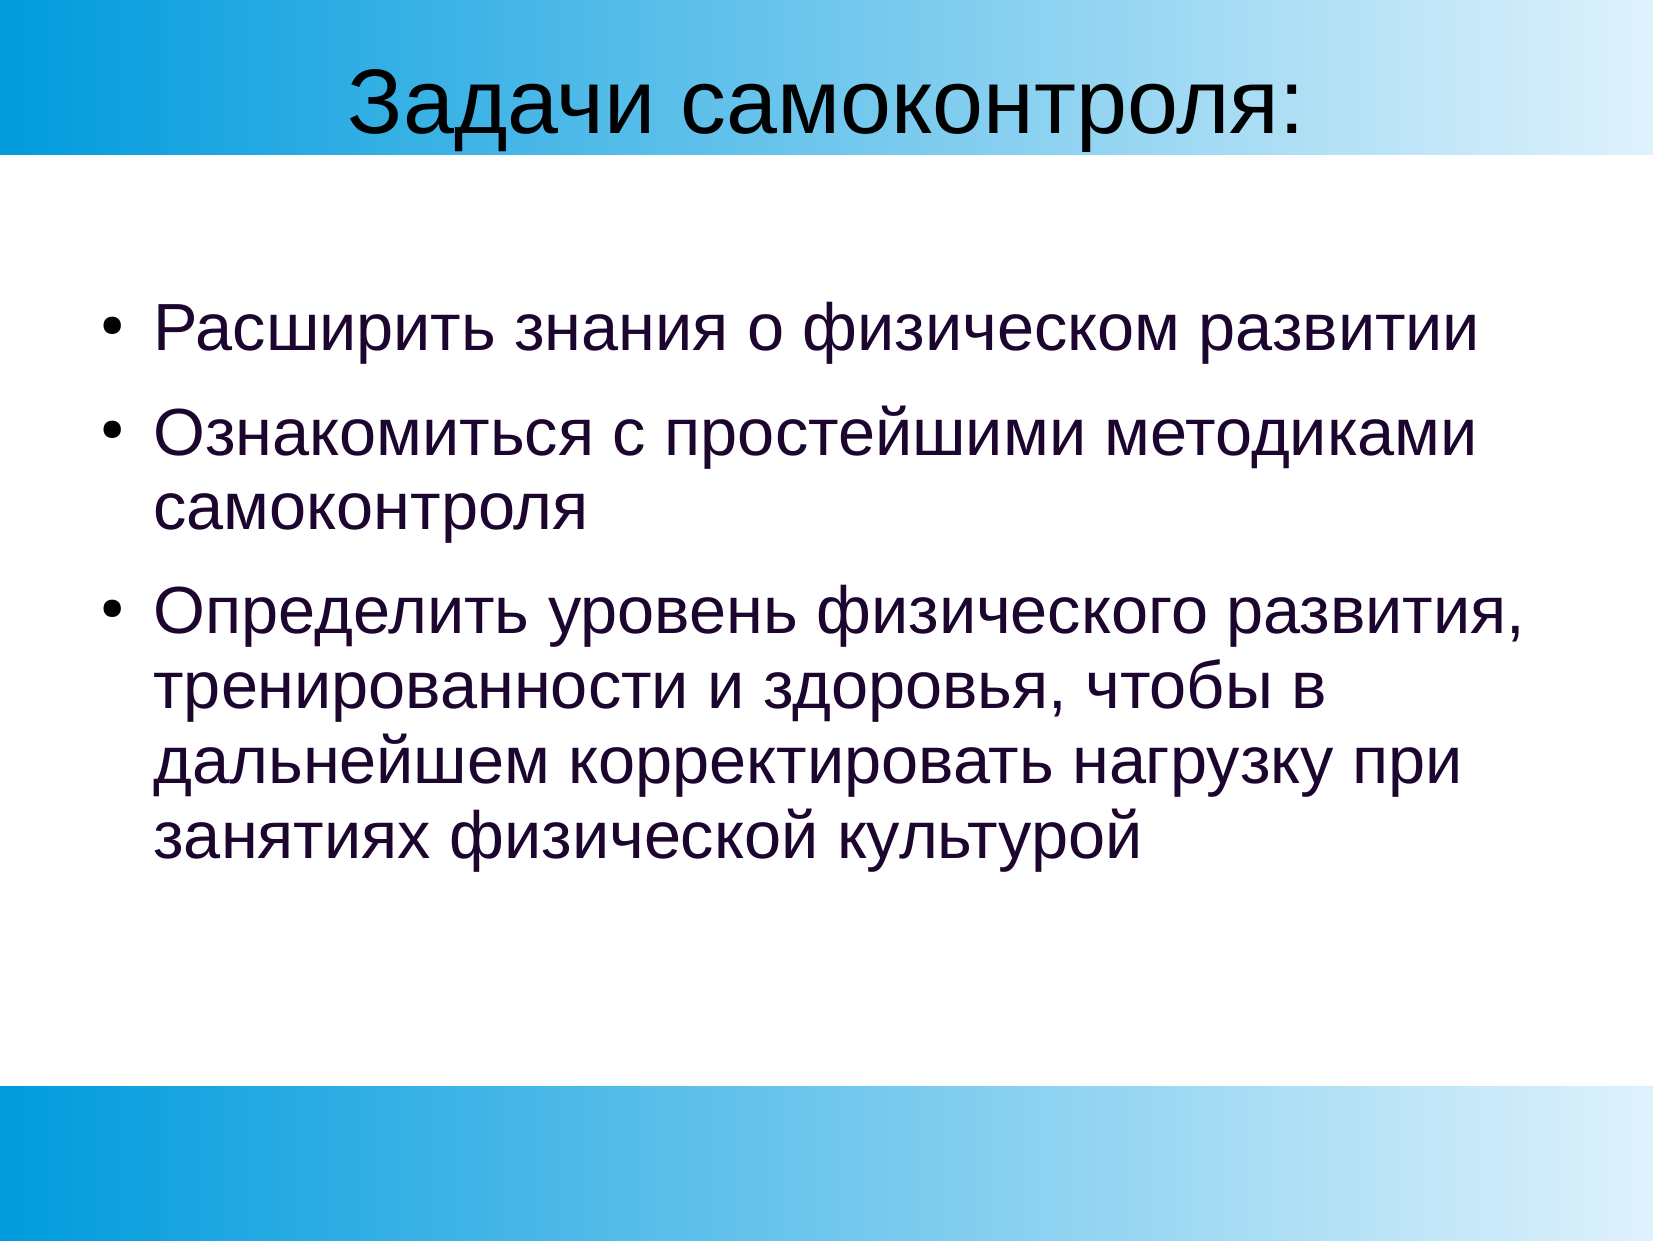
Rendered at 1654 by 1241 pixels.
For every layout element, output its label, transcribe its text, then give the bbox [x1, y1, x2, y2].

title Задачи самоконтроля: [82, 49, 1571, 155]
list Расширить знания о физическом развитии Ознакомиться с простейшими методиками самоконтроля Определить уровень физического развития, тренированности и здоровья, чтобы в дальнейшем корректировать нагрузку при занятиях физической культурой [82, 290, 1571, 1010]
